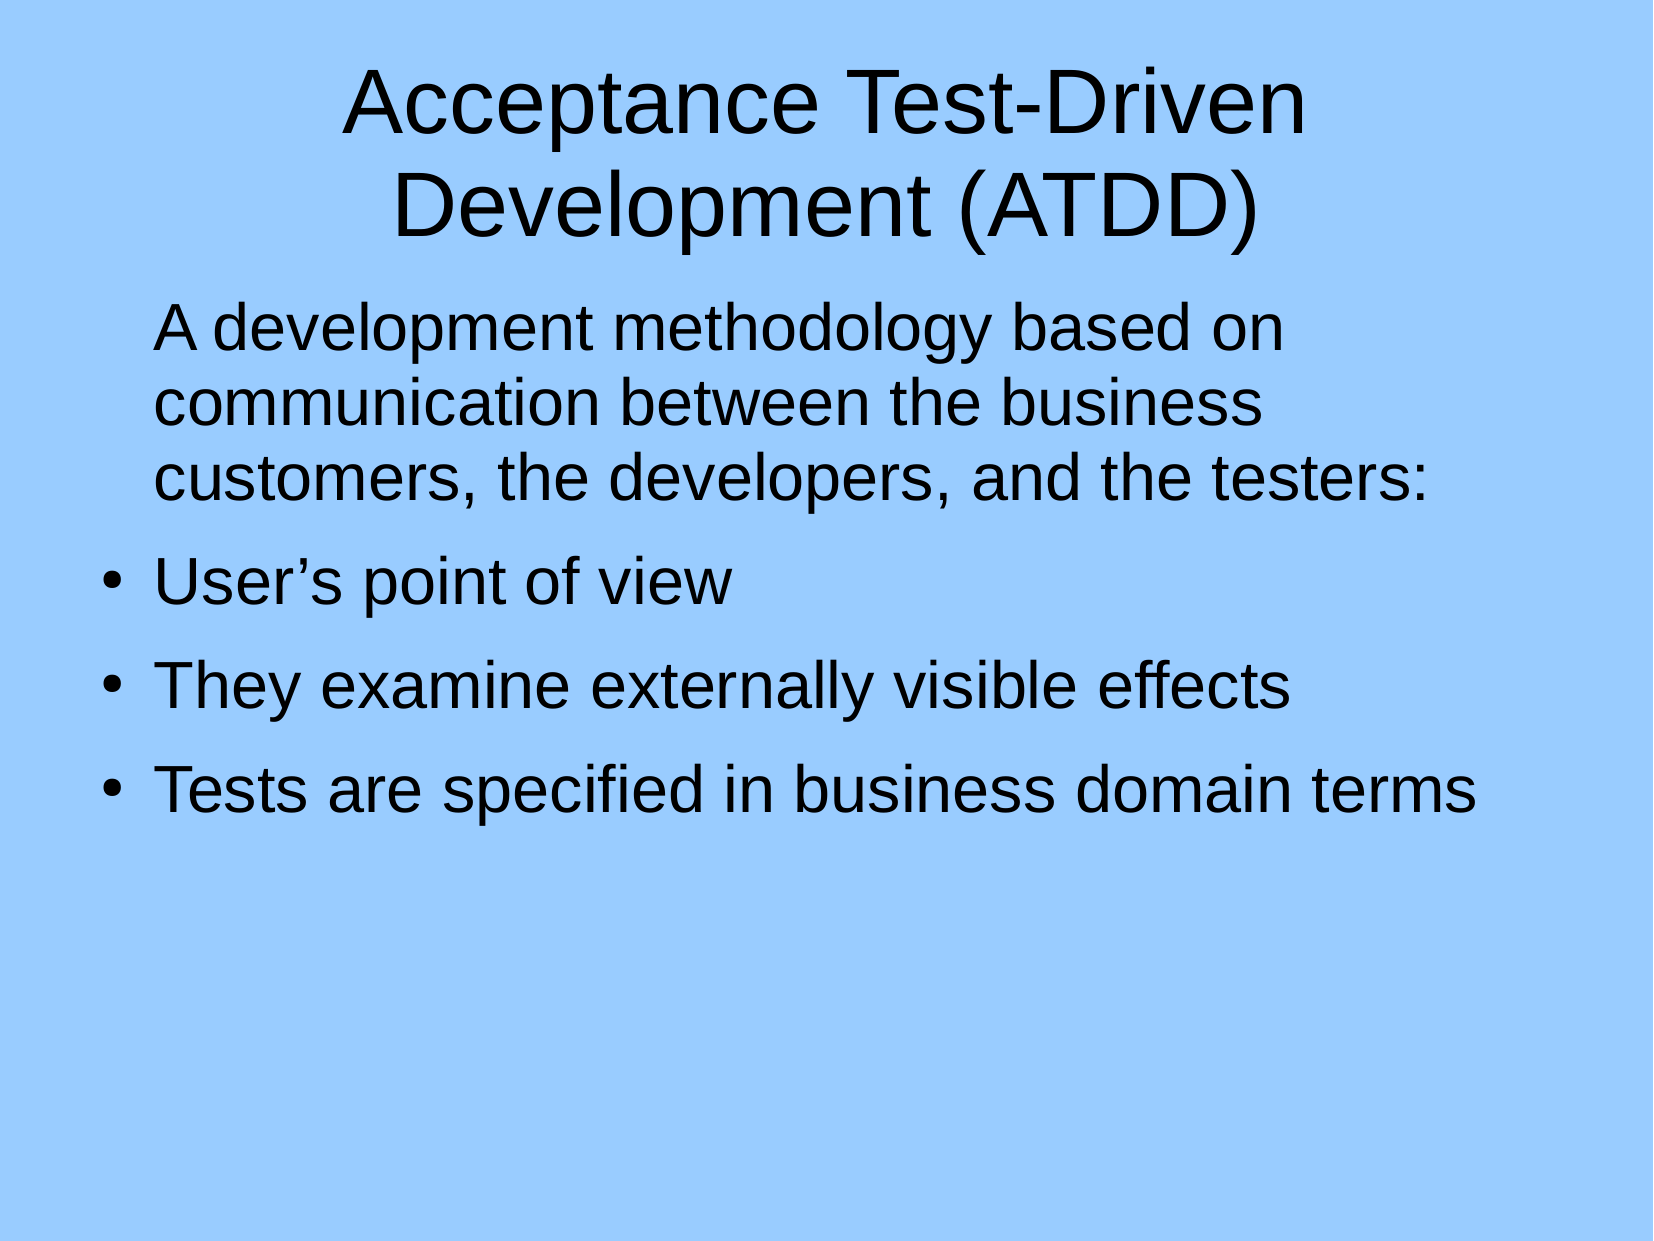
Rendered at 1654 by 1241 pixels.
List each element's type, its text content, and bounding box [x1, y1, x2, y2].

list A development methodology based on communication between the business customers, the developers, and the testers: User’s point of view They examine externally visible effects Tests are specified in business domain terms [82, 290, 1571, 1010]
title Acceptance Test-Driven Development (ATDD) [82, 49, 1571, 257]
